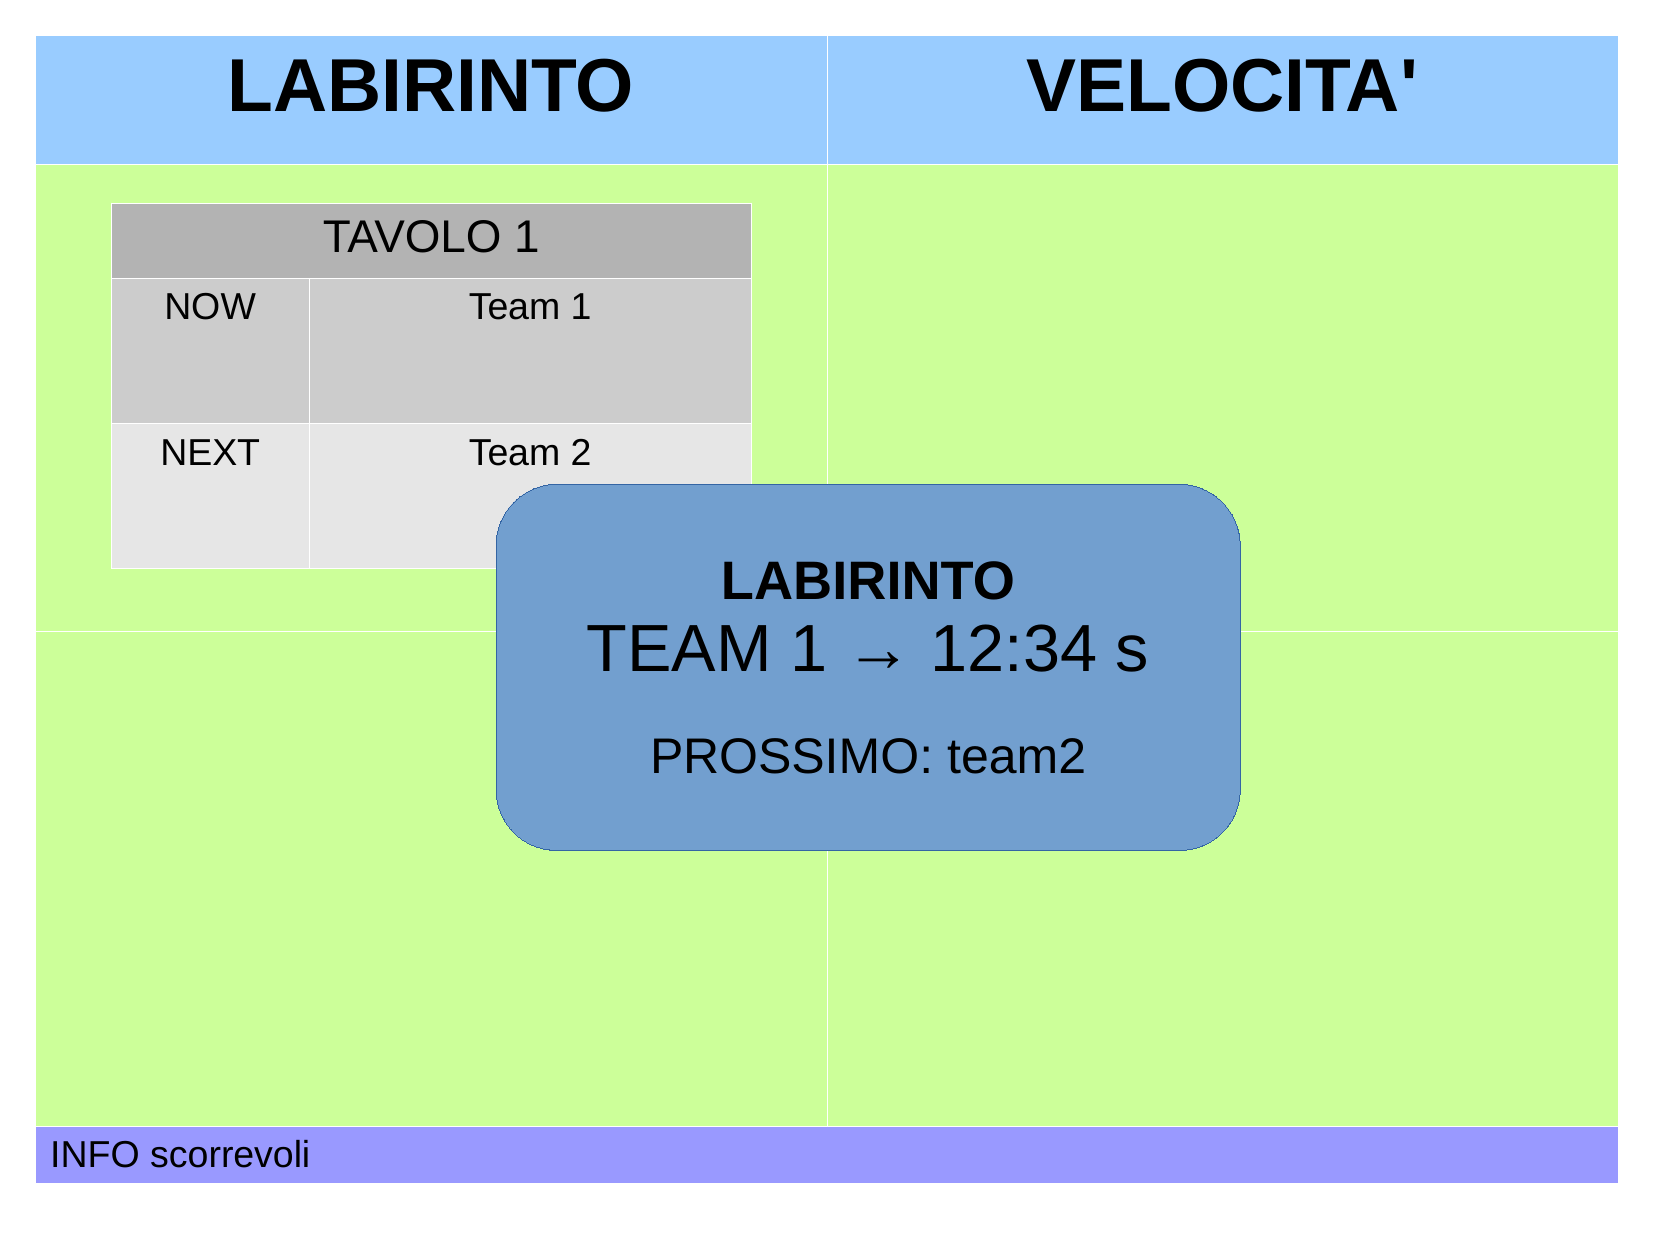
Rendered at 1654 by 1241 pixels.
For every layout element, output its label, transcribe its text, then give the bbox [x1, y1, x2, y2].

table_cell Team 2 [310, 424, 751, 568]
table_cell NEXT [112, 424, 309, 568]
table_header VELOCITA' [828, 36, 1618, 164]
table_cell INFO scorrevoli [36, 1127, 1618, 1183]
table_header LABIRINTO [36, 36, 827, 164]
table_cell Team 1 [310, 279, 751, 423]
text_box LABIRINTO TEAM 1 → 12:34 s PROSSIMO: team2 [496, 484, 1241, 851]
table_cell [828, 632, 1618, 1126]
table_cell [36, 632, 827, 1126]
table_cell [828, 165, 1618, 631]
table_cell NOW [112, 279, 309, 423]
table_header TAVOLO 1 [112, 204, 751, 278]
table_cell [36, 165, 827, 631]
